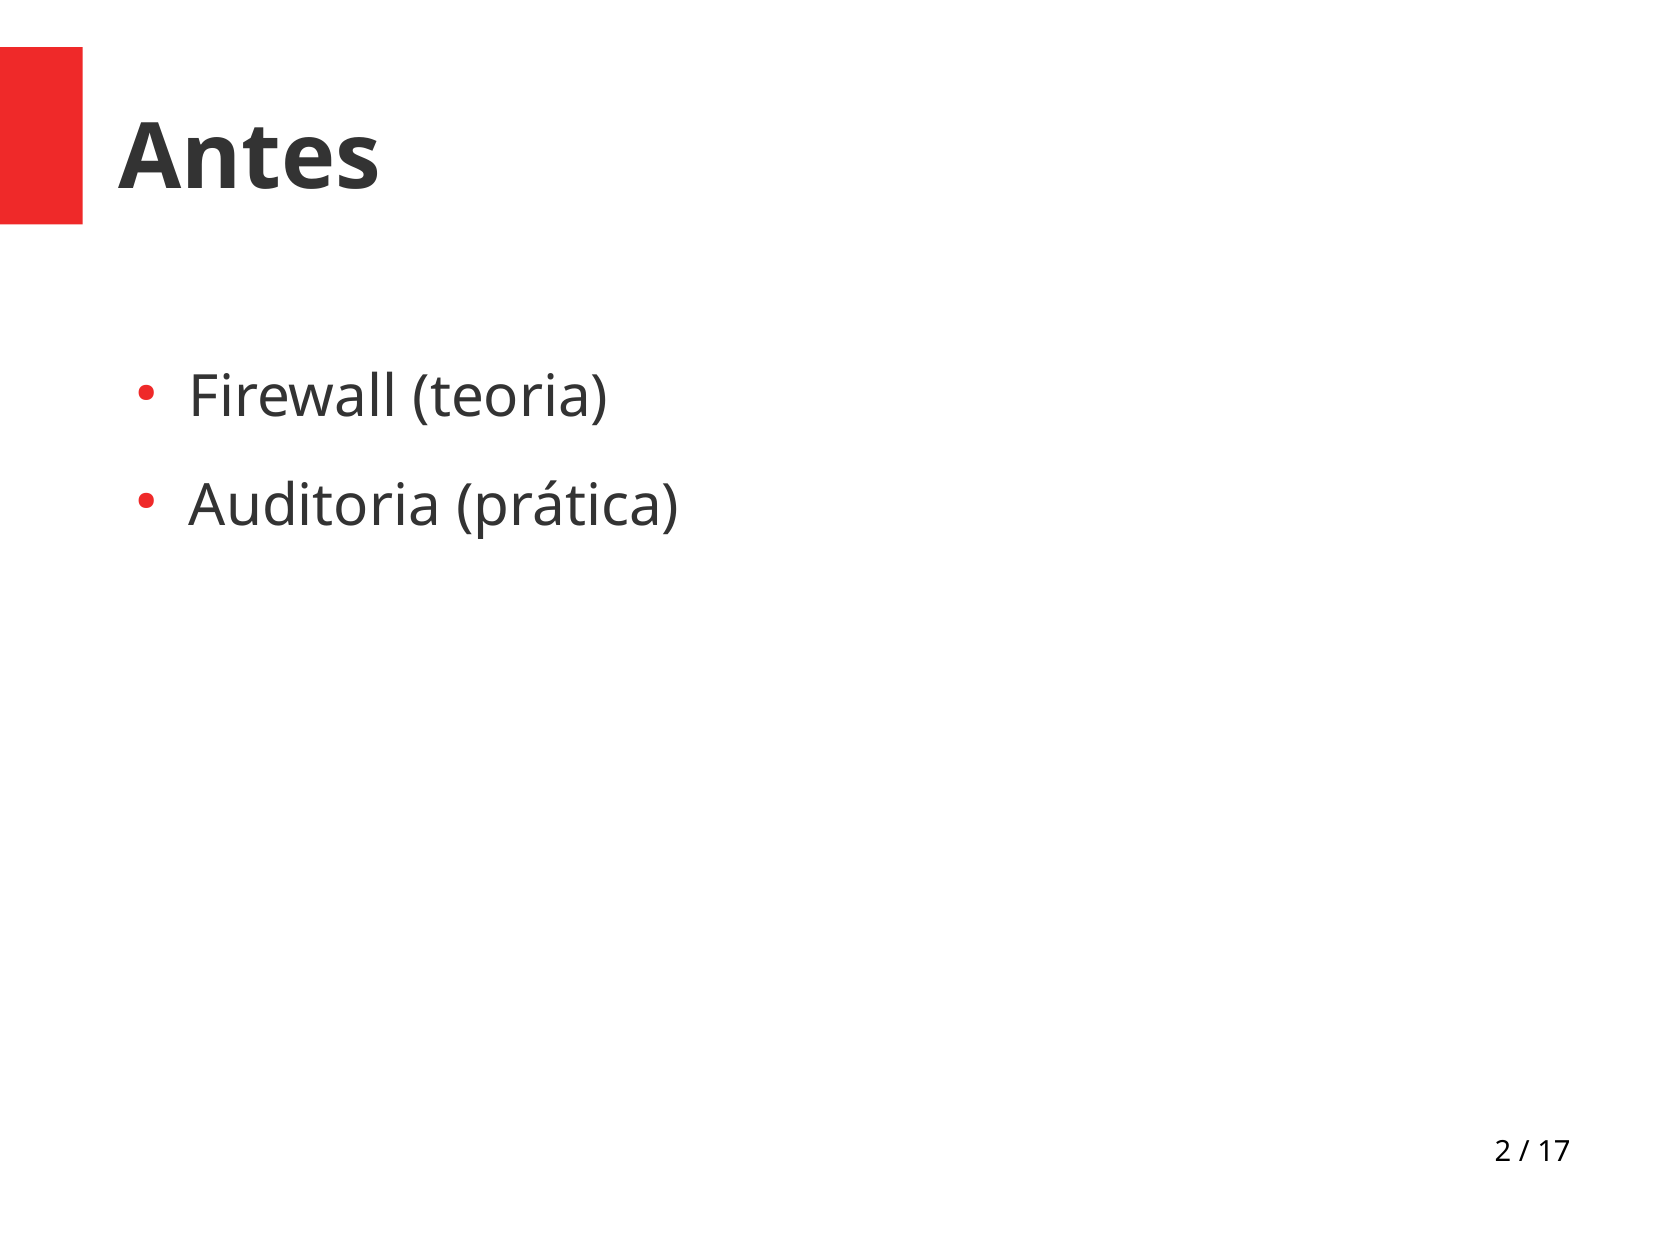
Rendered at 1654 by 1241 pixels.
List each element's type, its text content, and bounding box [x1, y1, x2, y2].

list Firewall (teoria) Auditoria (prática) [118, 354, 1536, 1074]
title Antes [118, 49, 1571, 257]
